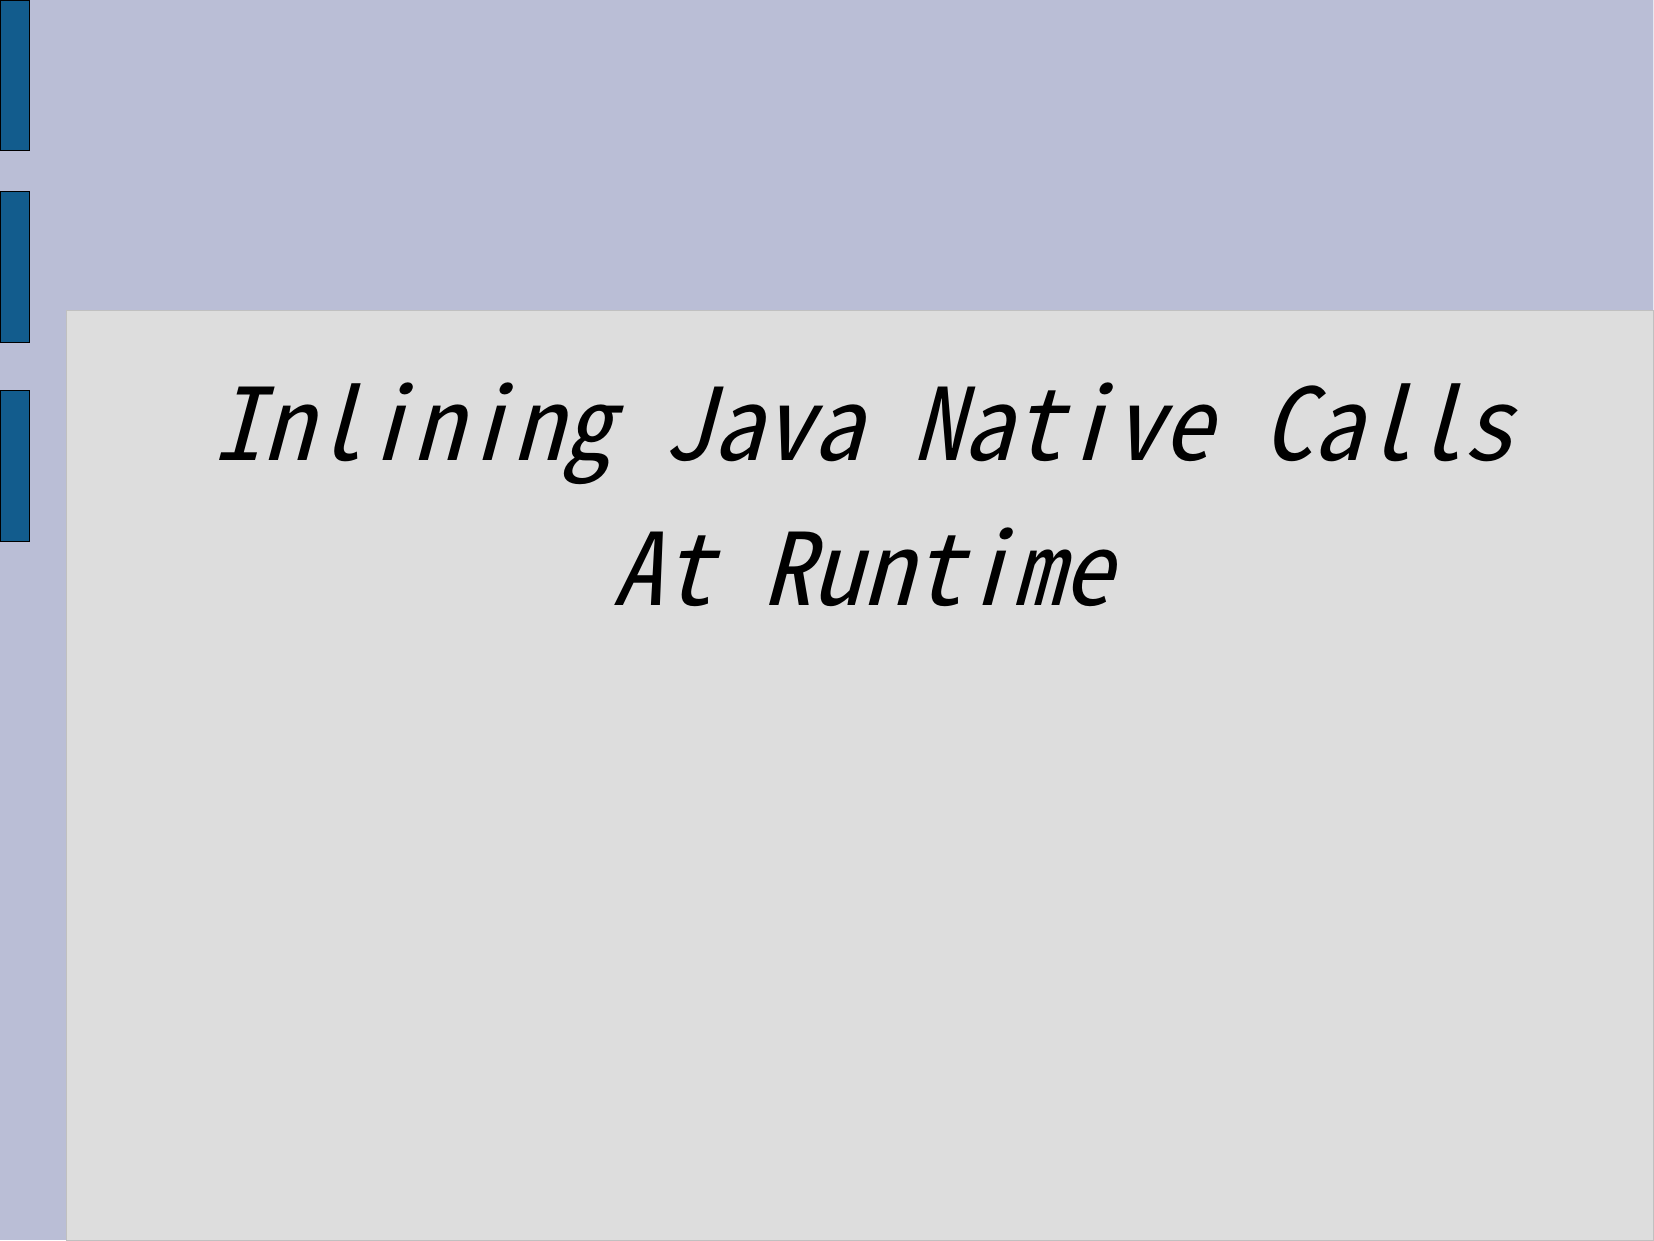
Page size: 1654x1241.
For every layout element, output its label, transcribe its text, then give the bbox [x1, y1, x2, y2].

list Inlining Java Native Calls At Runtime [121, 344, 1534, 1127]
